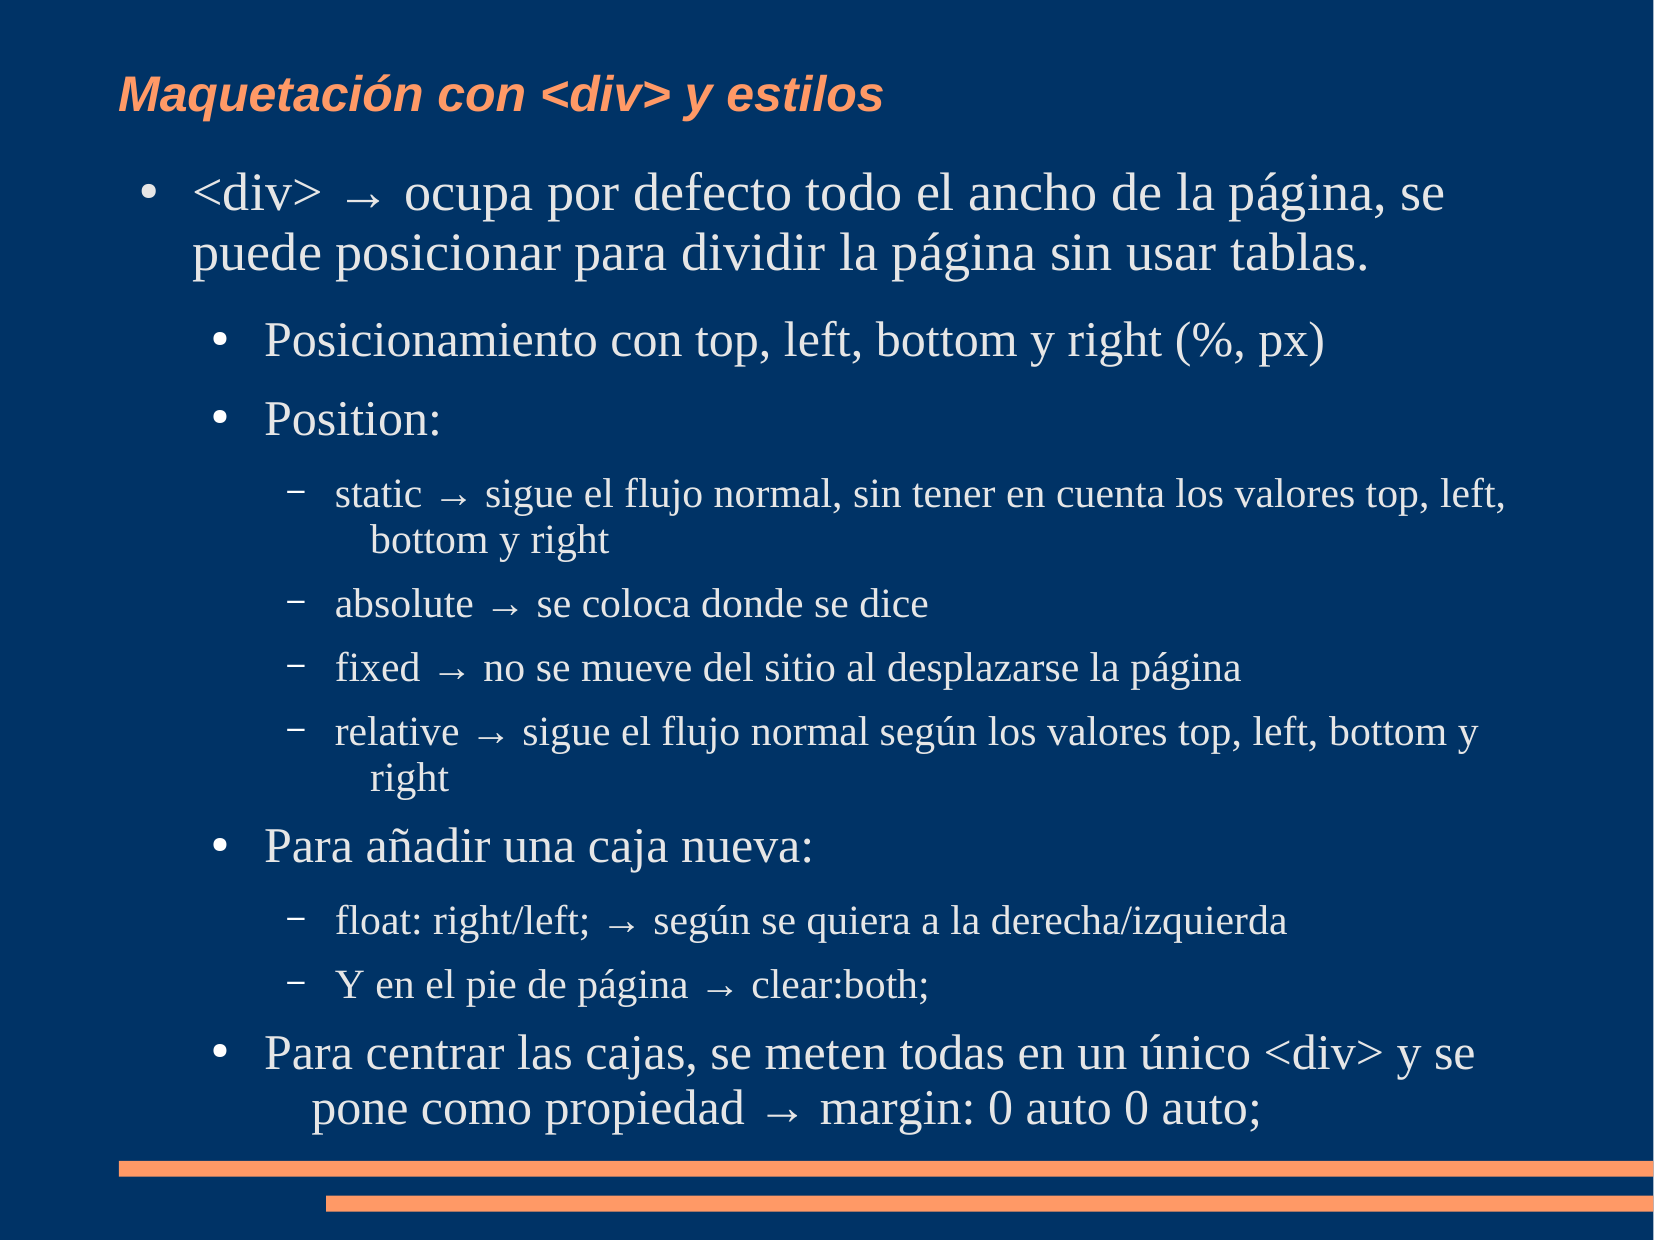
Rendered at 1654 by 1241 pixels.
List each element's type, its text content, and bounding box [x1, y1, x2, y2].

title Maquetación con <div> y estilos [118, 47, 1531, 142]
list <div> → ocupa por defecto todo el ancho de la página, se puede posicionar para dividir la página sin usar tablas. Posicionamiento con top, left, bottom y right (%, px) Position: static → sigue el flujo normal, sin tener en cuenta los valores top, left, bottom y right absolute → se coloca donde se dice fixed → no se mueve del sitio al desplazarse la página relative → sigue el flujo normal según los valores top, left, bottom y right Para añadir una caja nueva: float: right/left; → según se quiera a la derecha/izquierda Y en el pie de página → clear:both; Para centrar las cajas, se meten todas en un único <div> y se pone como propiedad → margin: 0 auto 0 auto; [121, 162, 1561, 1149]
